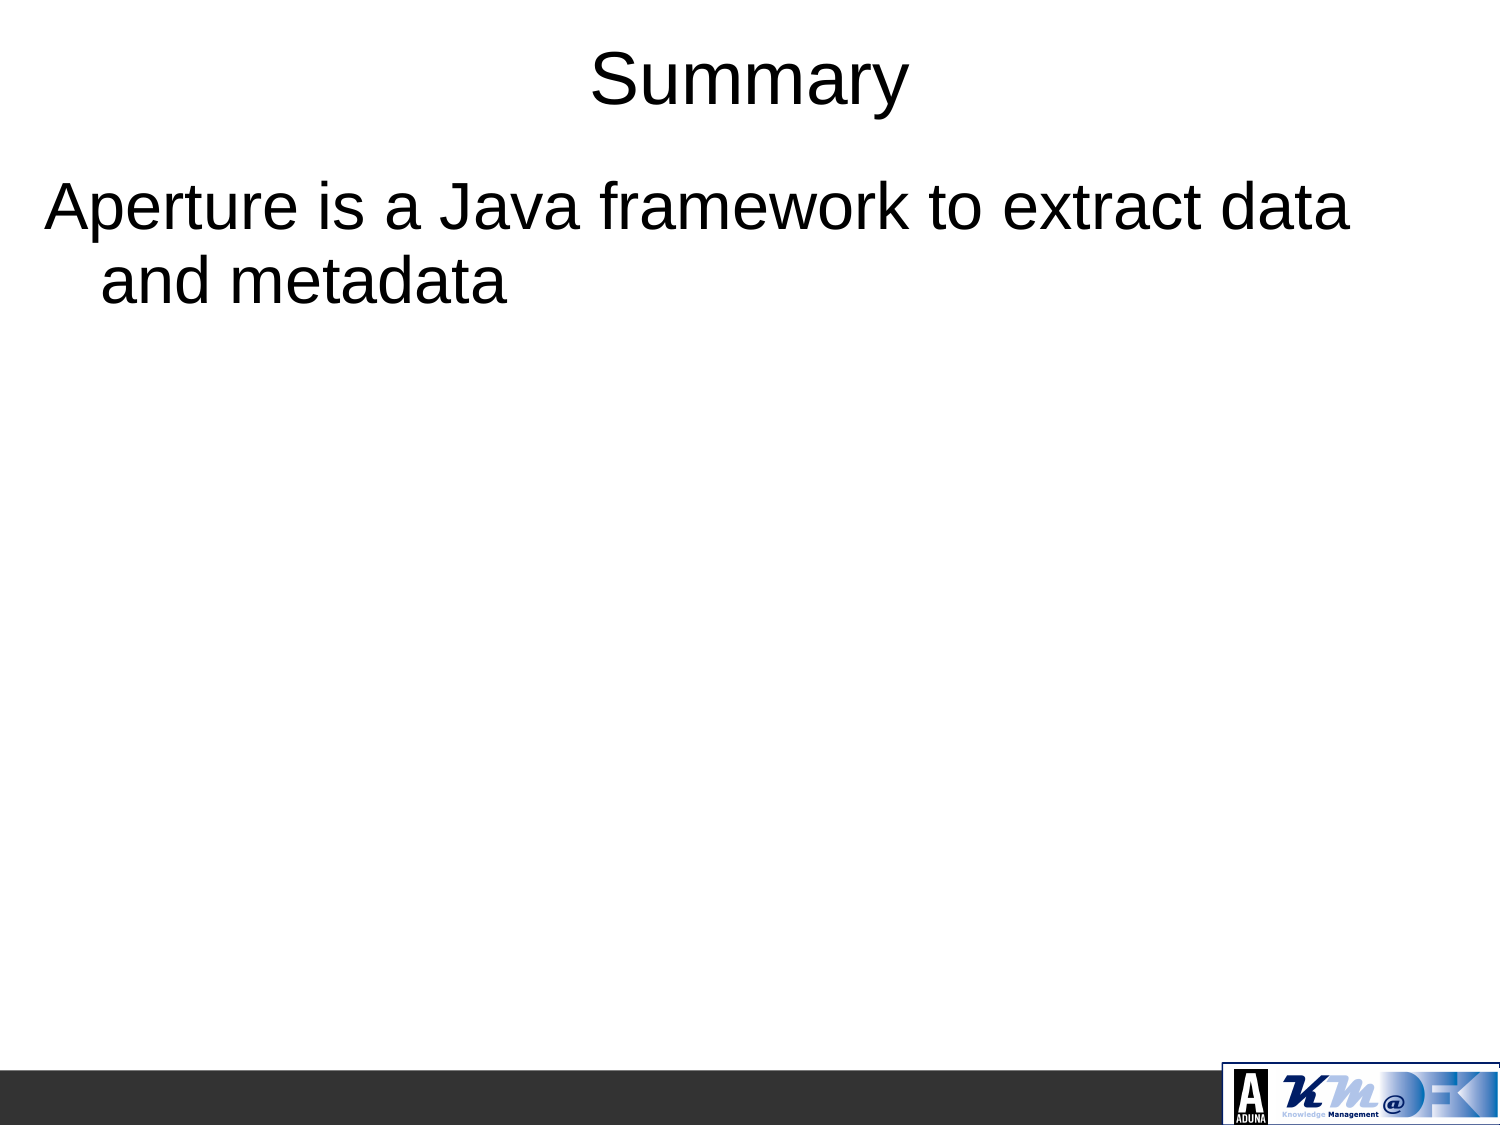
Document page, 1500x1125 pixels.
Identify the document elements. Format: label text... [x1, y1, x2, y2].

picture [1234, 1069, 1268, 1125]
list Aperture is a Java framework to extract data and metadata [29, 160, 1471, 1047]
title Summary [29, 19, 1471, 138]
picture [1276, 1068, 1500, 1124]
